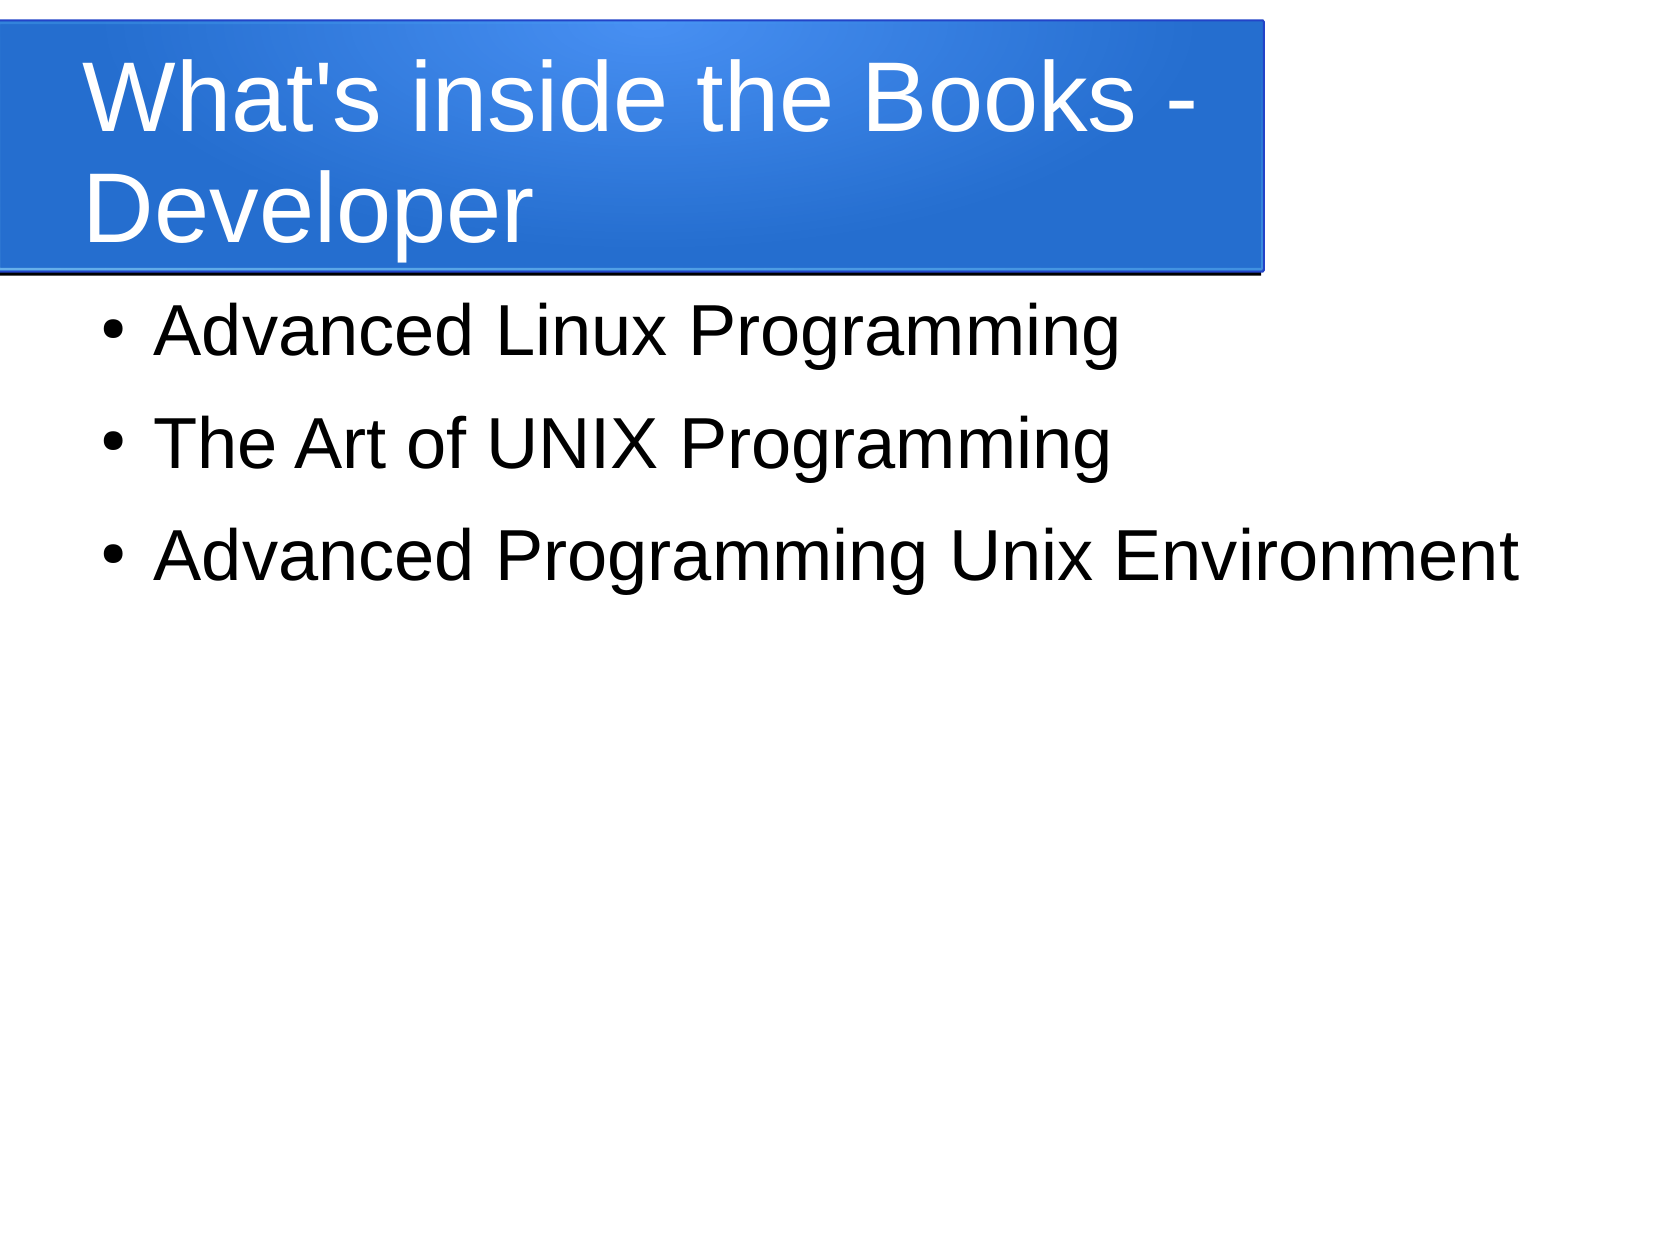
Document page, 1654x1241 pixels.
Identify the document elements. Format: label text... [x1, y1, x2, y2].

list Advanced Linux Programming The Art of UNIX Programming Advanced Programming Unix Environment [82, 290, 1538, 1010]
title What's inside the Books - Developer [82, 42, 1250, 264]
